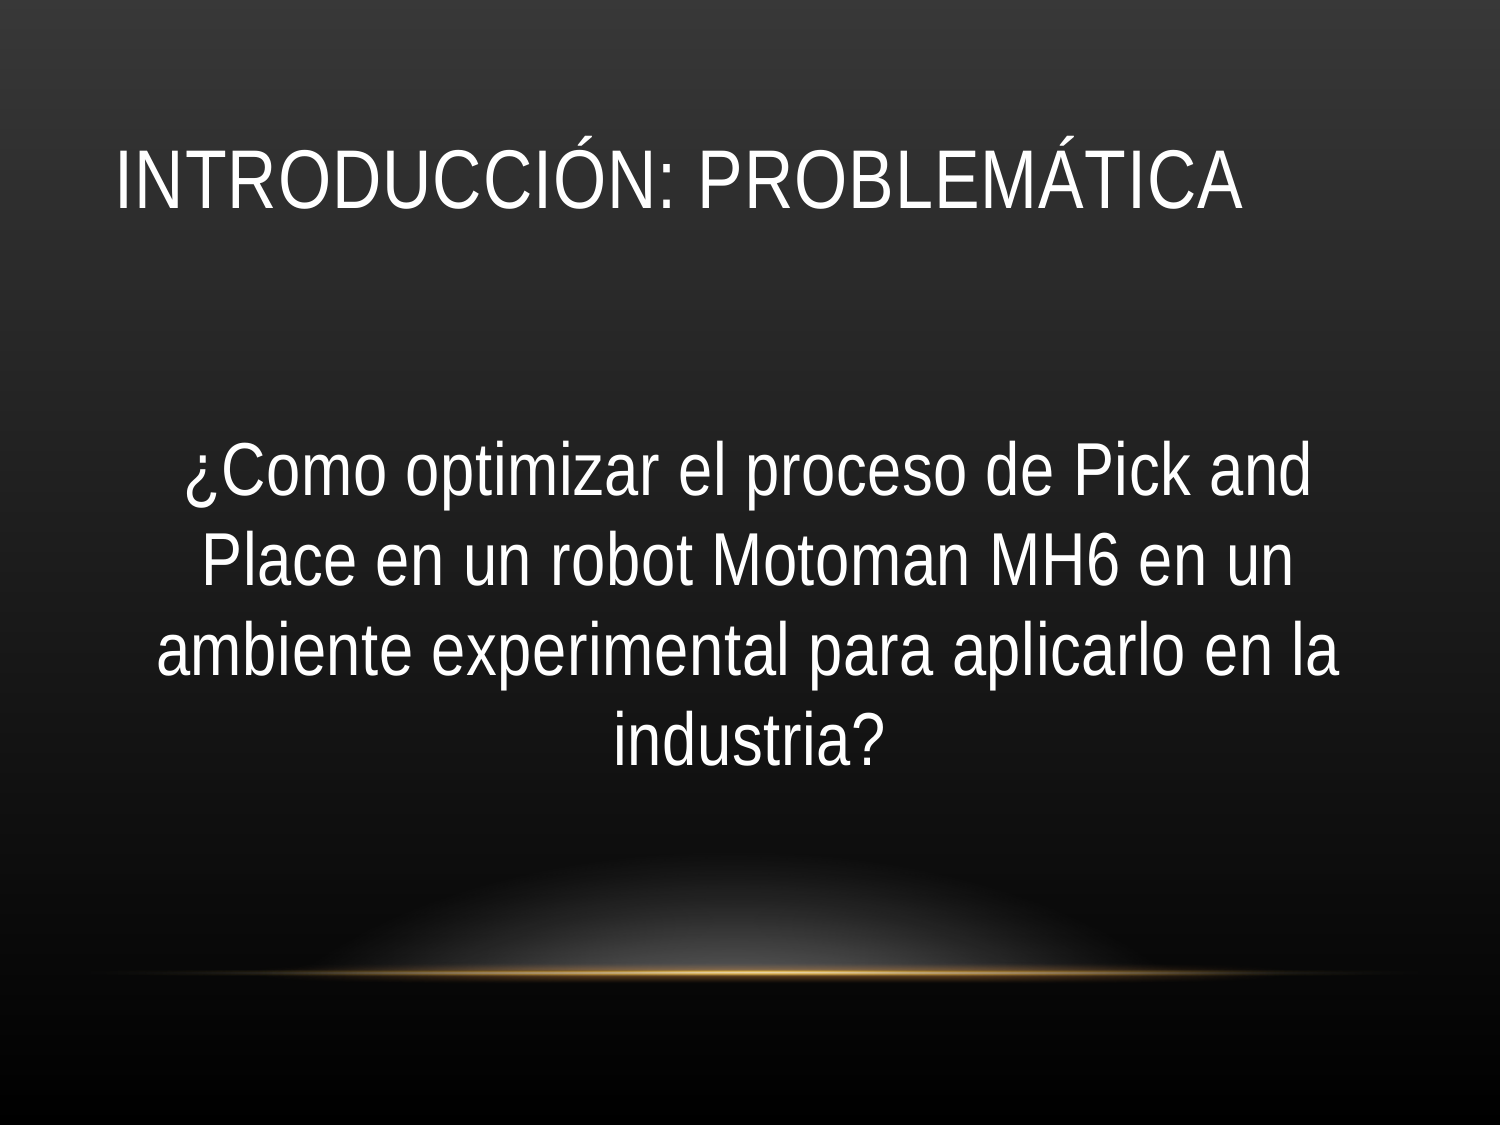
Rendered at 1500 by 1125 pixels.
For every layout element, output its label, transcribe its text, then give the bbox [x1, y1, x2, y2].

title Introducción: Problemática [99, 45, 1400, 233]
list ¿Como optimizar el proceso de Pick and Place en un robot Motoman MH6 en un ambiente experimental para aplicarlo en la industria? [99, 262, 1400, 938]
